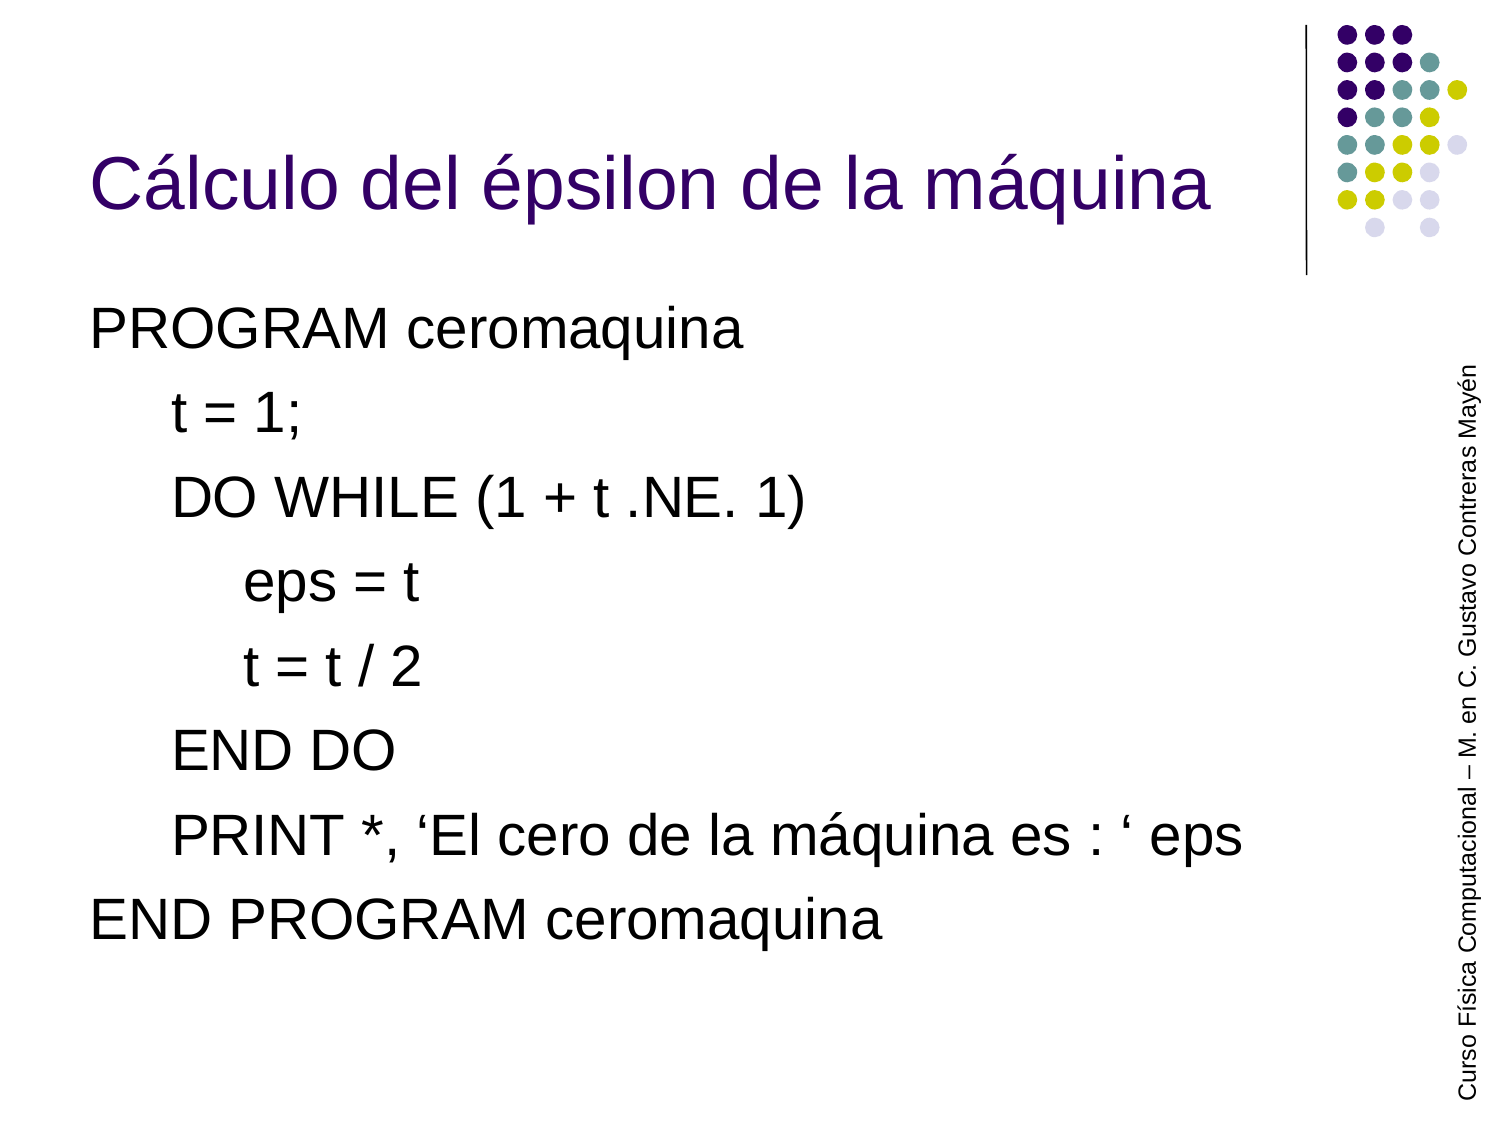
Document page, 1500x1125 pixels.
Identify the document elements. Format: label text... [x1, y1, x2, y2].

text_box PROGRAM ceromaquina t = 1; DO WHILE (1 + t .NE. 1)‏ eps = t t = t / 2 END DO PRINT *, ‘El cero de la máquina es : ‘ eps END PROGRAM ceromaquina [75, 282, 1426, 1006]
text_box Cálculo del épsilon de la máquina [74, 20, 1313, 233]
